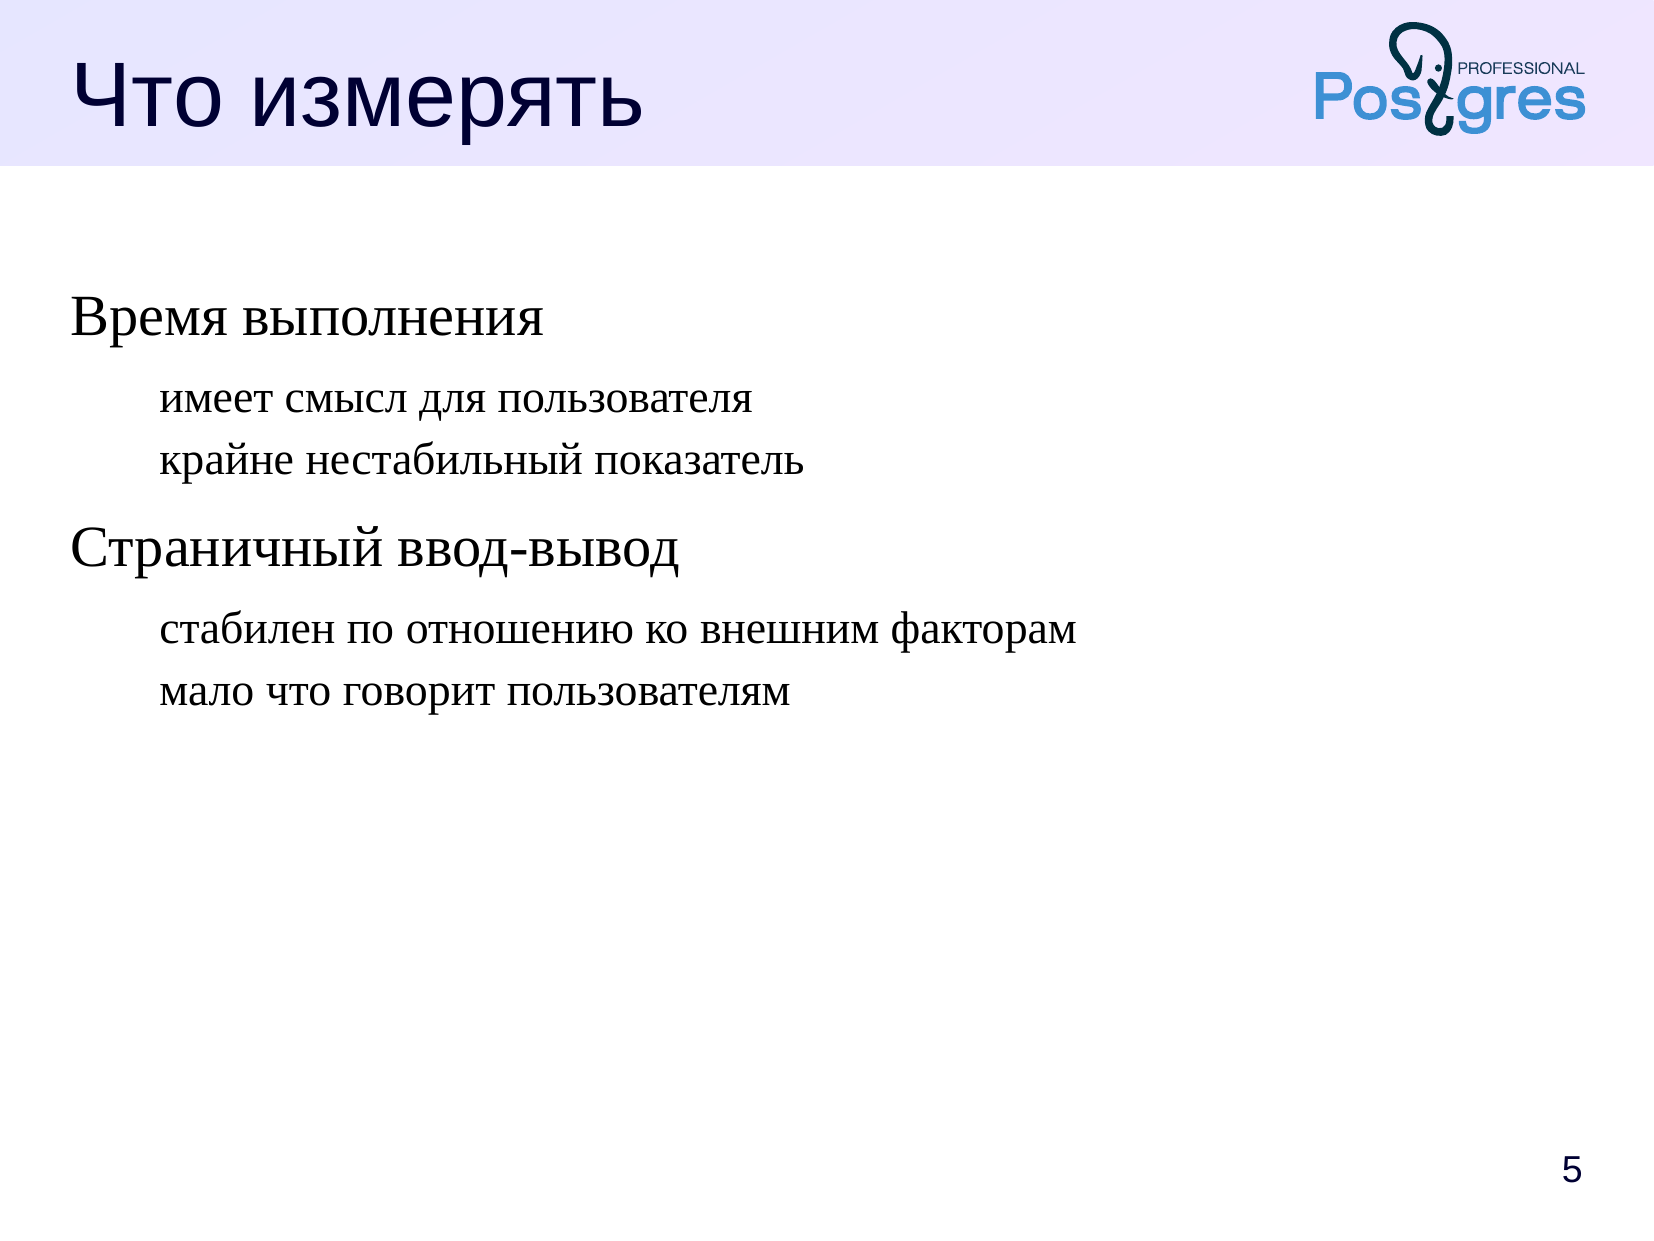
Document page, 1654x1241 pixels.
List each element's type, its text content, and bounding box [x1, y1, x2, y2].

list Время выполнения имеет смысл для пользователя крайне нестабильный показатель Страничный ввод-вывод стабилен по отношению ко внешним факторам мало что говорит пользователям [70, 283, 1583, 1141]
title Что измерять [70, 43, 1241, 147]
